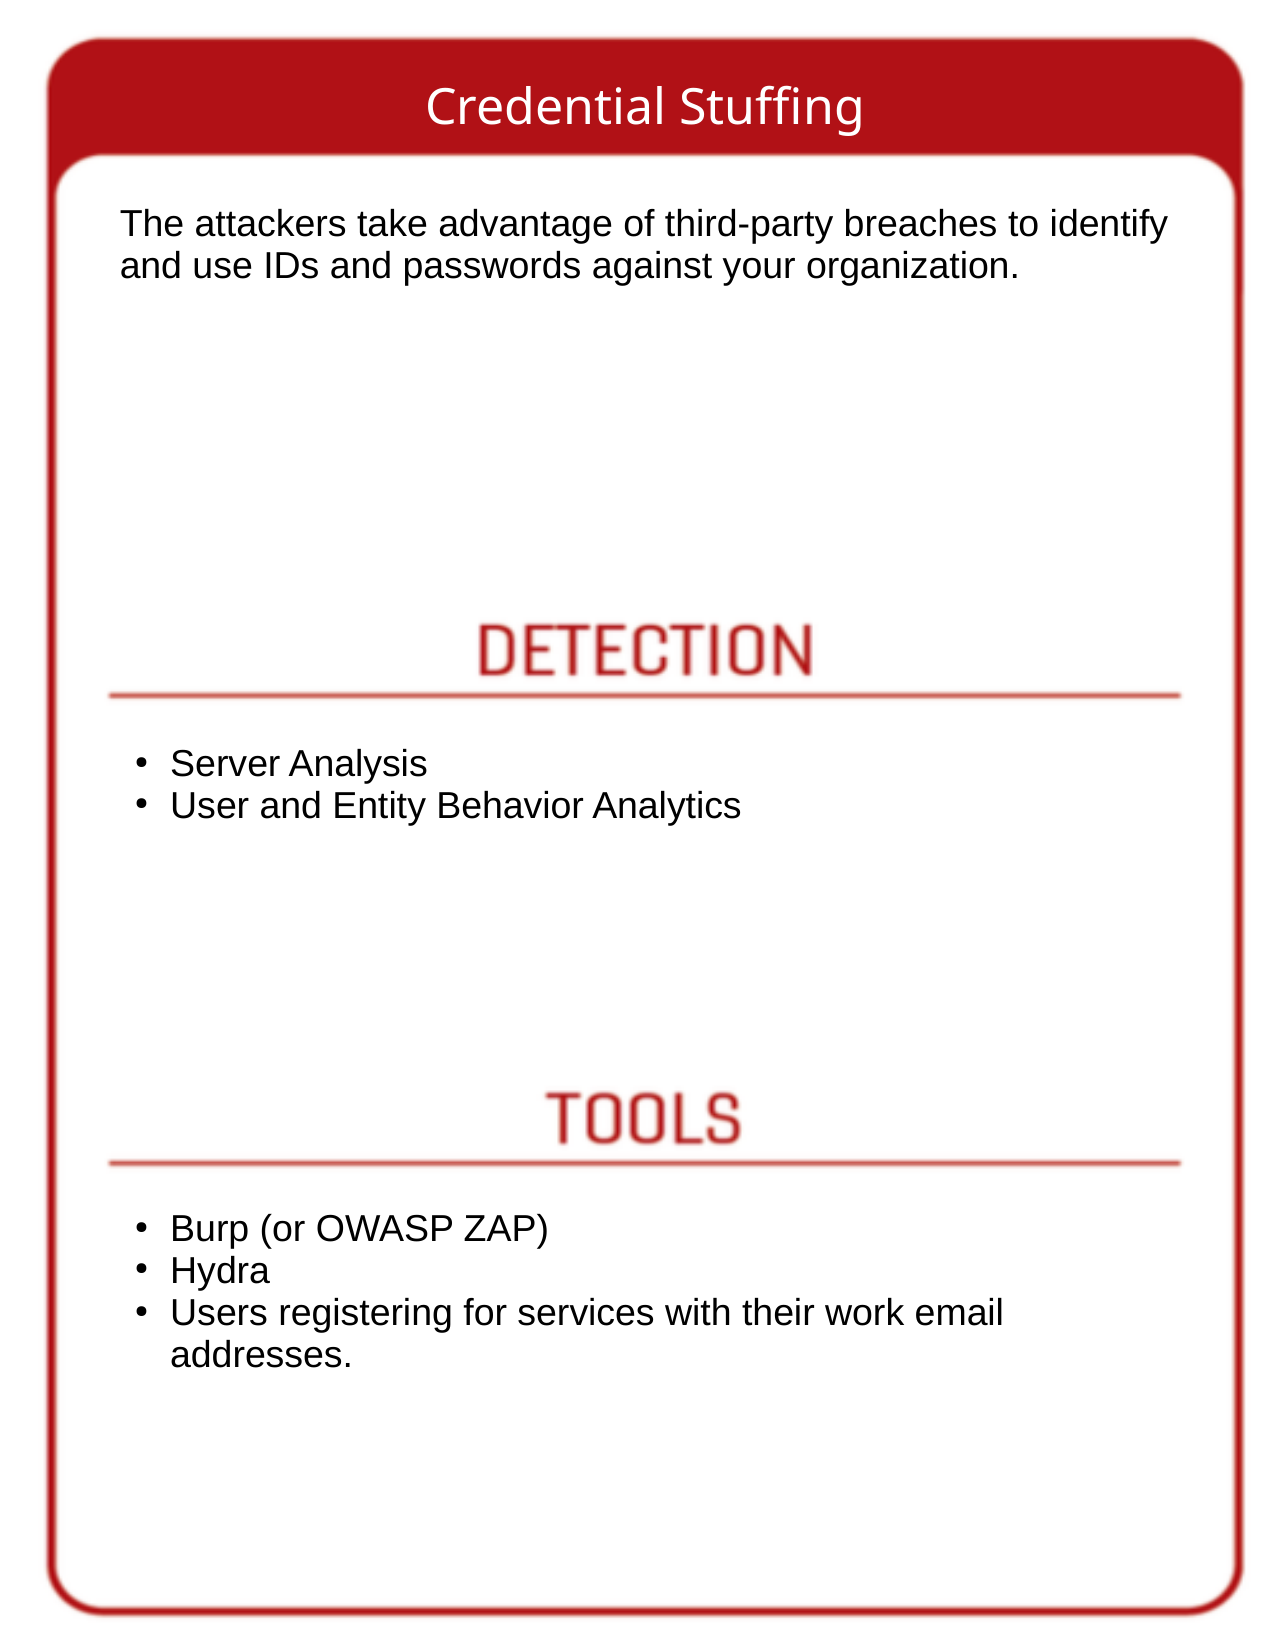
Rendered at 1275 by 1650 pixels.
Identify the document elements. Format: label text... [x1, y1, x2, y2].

text_box Credential Stuffing [89, 54, 1200, 156]
text_box Burp (or OWASP ZAP) Hydra Users registering for services with their work email addresses. [119, 1199, 1170, 1383]
text_box The attackers take advantage of third-party breaches to identify and use IDs and passwords against your organization. [104, 194, 1185, 299]
text_box Server Analysis User and Entity Behavior Analytics [119, 734, 1155, 839]
picture [0, 0, 1275, 1650]
